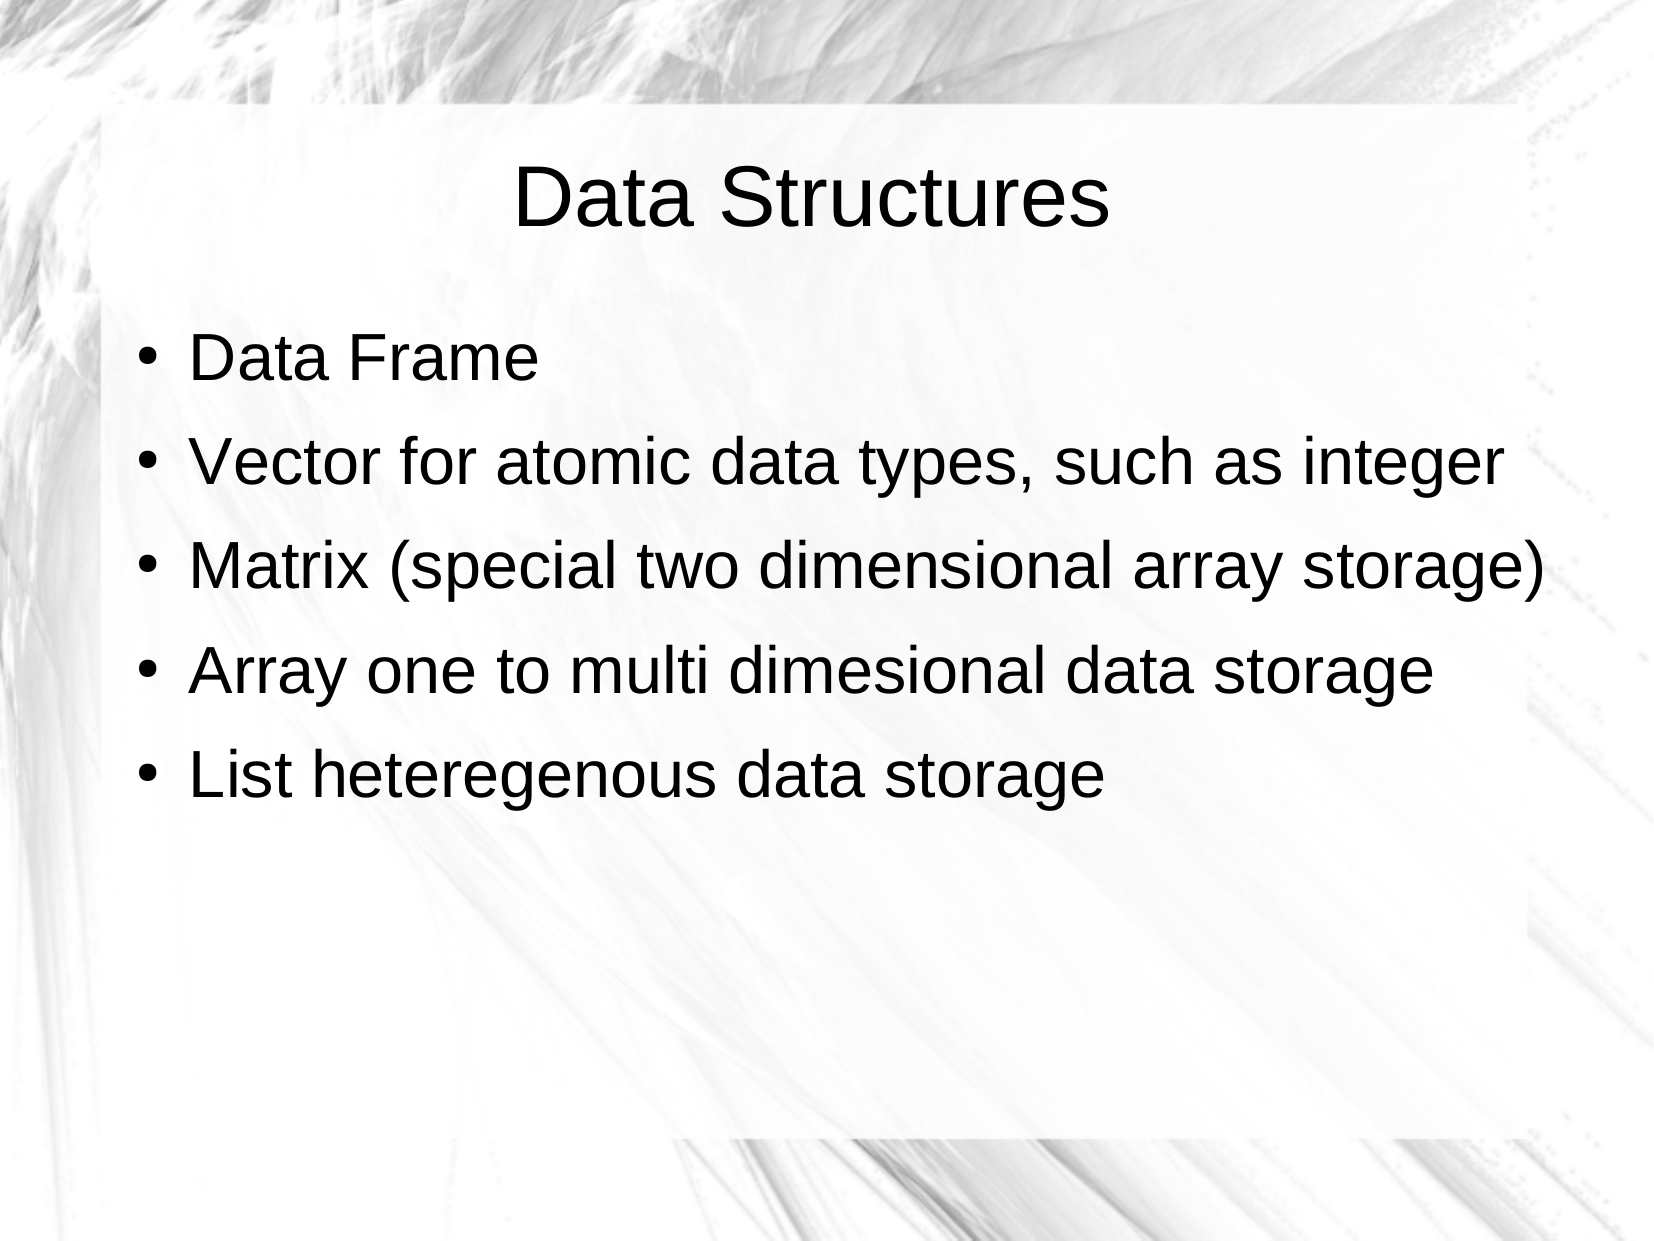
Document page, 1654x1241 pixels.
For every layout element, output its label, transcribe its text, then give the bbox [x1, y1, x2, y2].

picture [0, 0, 1654, 1241]
title Data Structures [118, 112, 1506, 281]
list Data Frame Vector for atomic data types, such as integer Matrix (special two dimensional array storage) Array one to multi dimesional data storage List heteregenous data storage [118, 319, 1571, 945]
